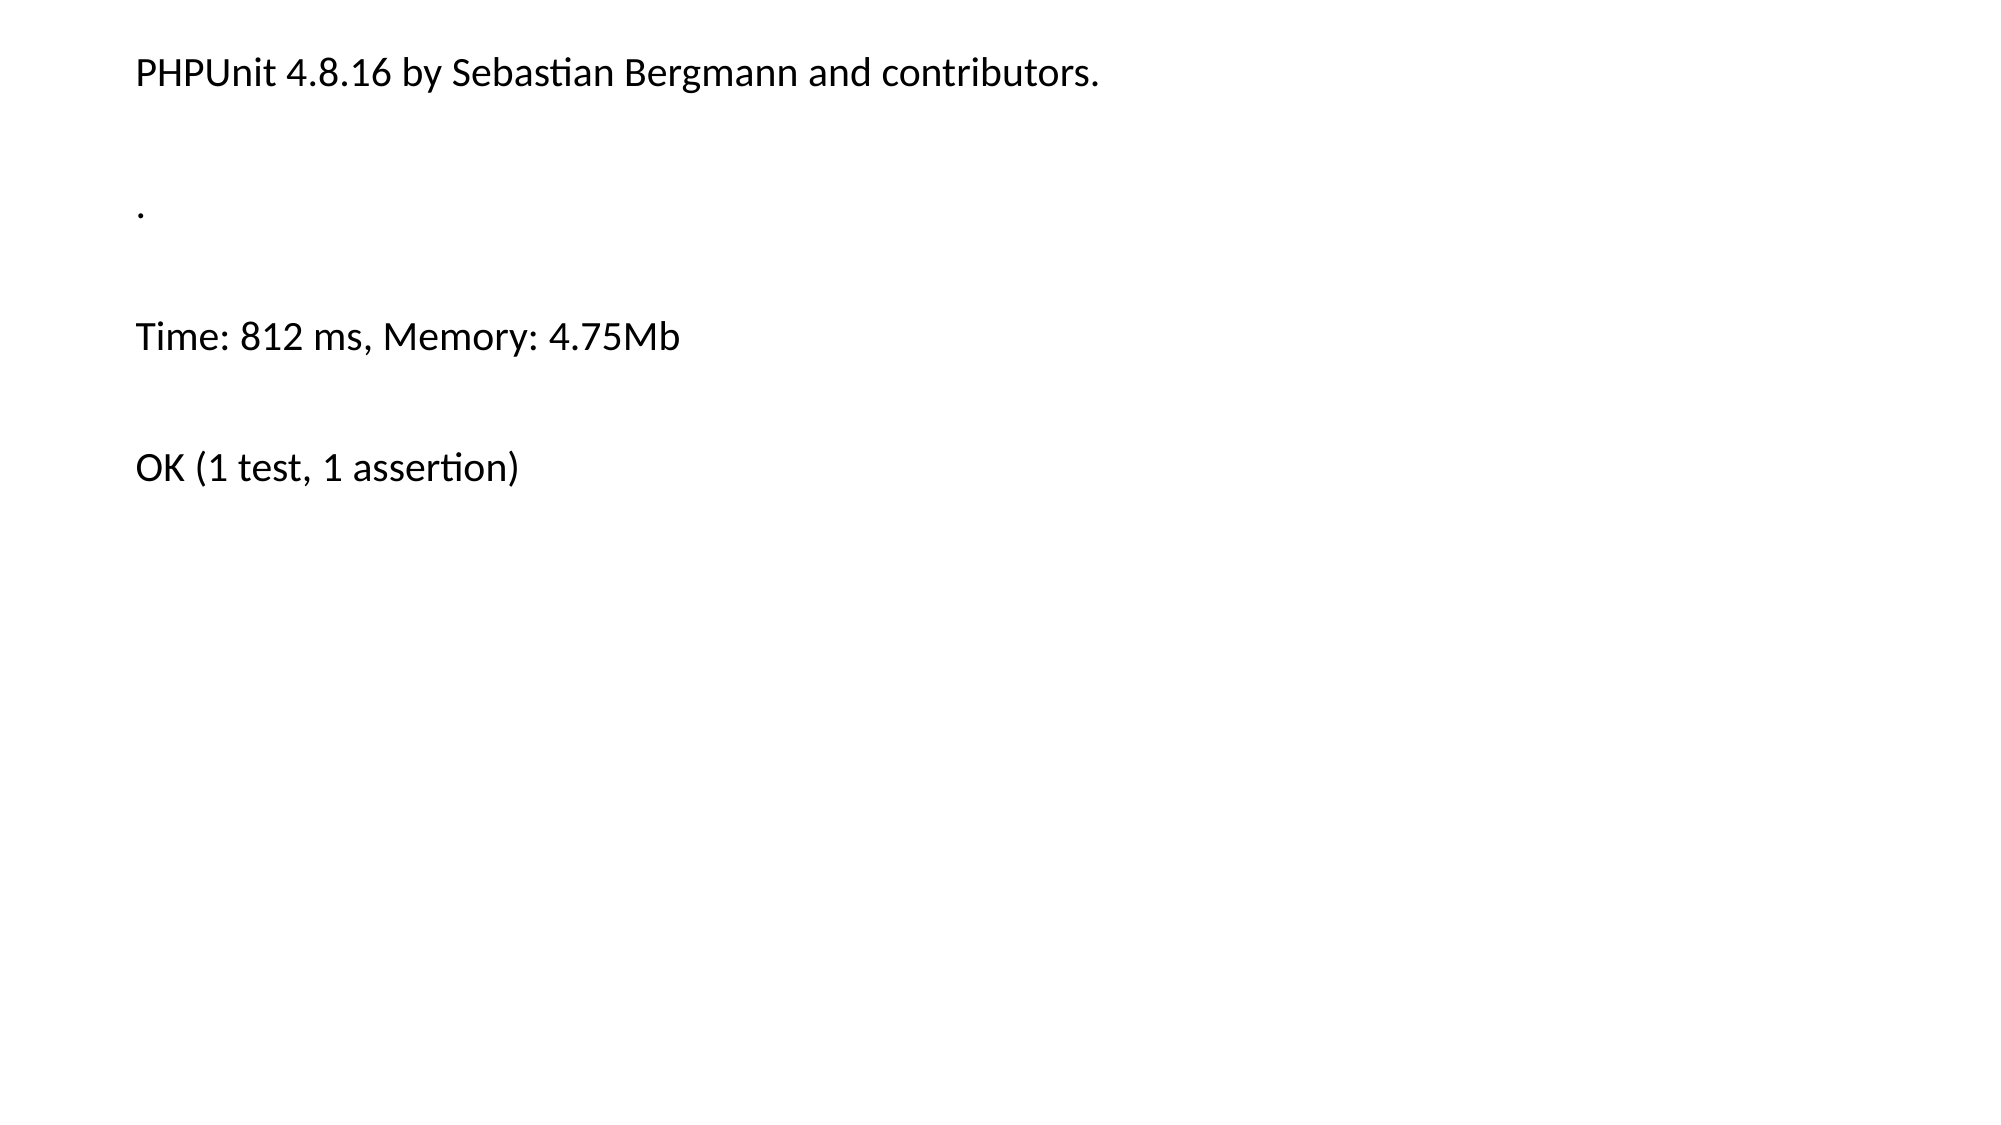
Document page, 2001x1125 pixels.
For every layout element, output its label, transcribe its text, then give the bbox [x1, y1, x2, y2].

list PHPUnit 4.8.16 by Sebastian Bergmann and contributors. . Time: 812 ms, Memory: 4.75Mb OK (1 test, 1 assertion) [120, 42, 1894, 1085]
